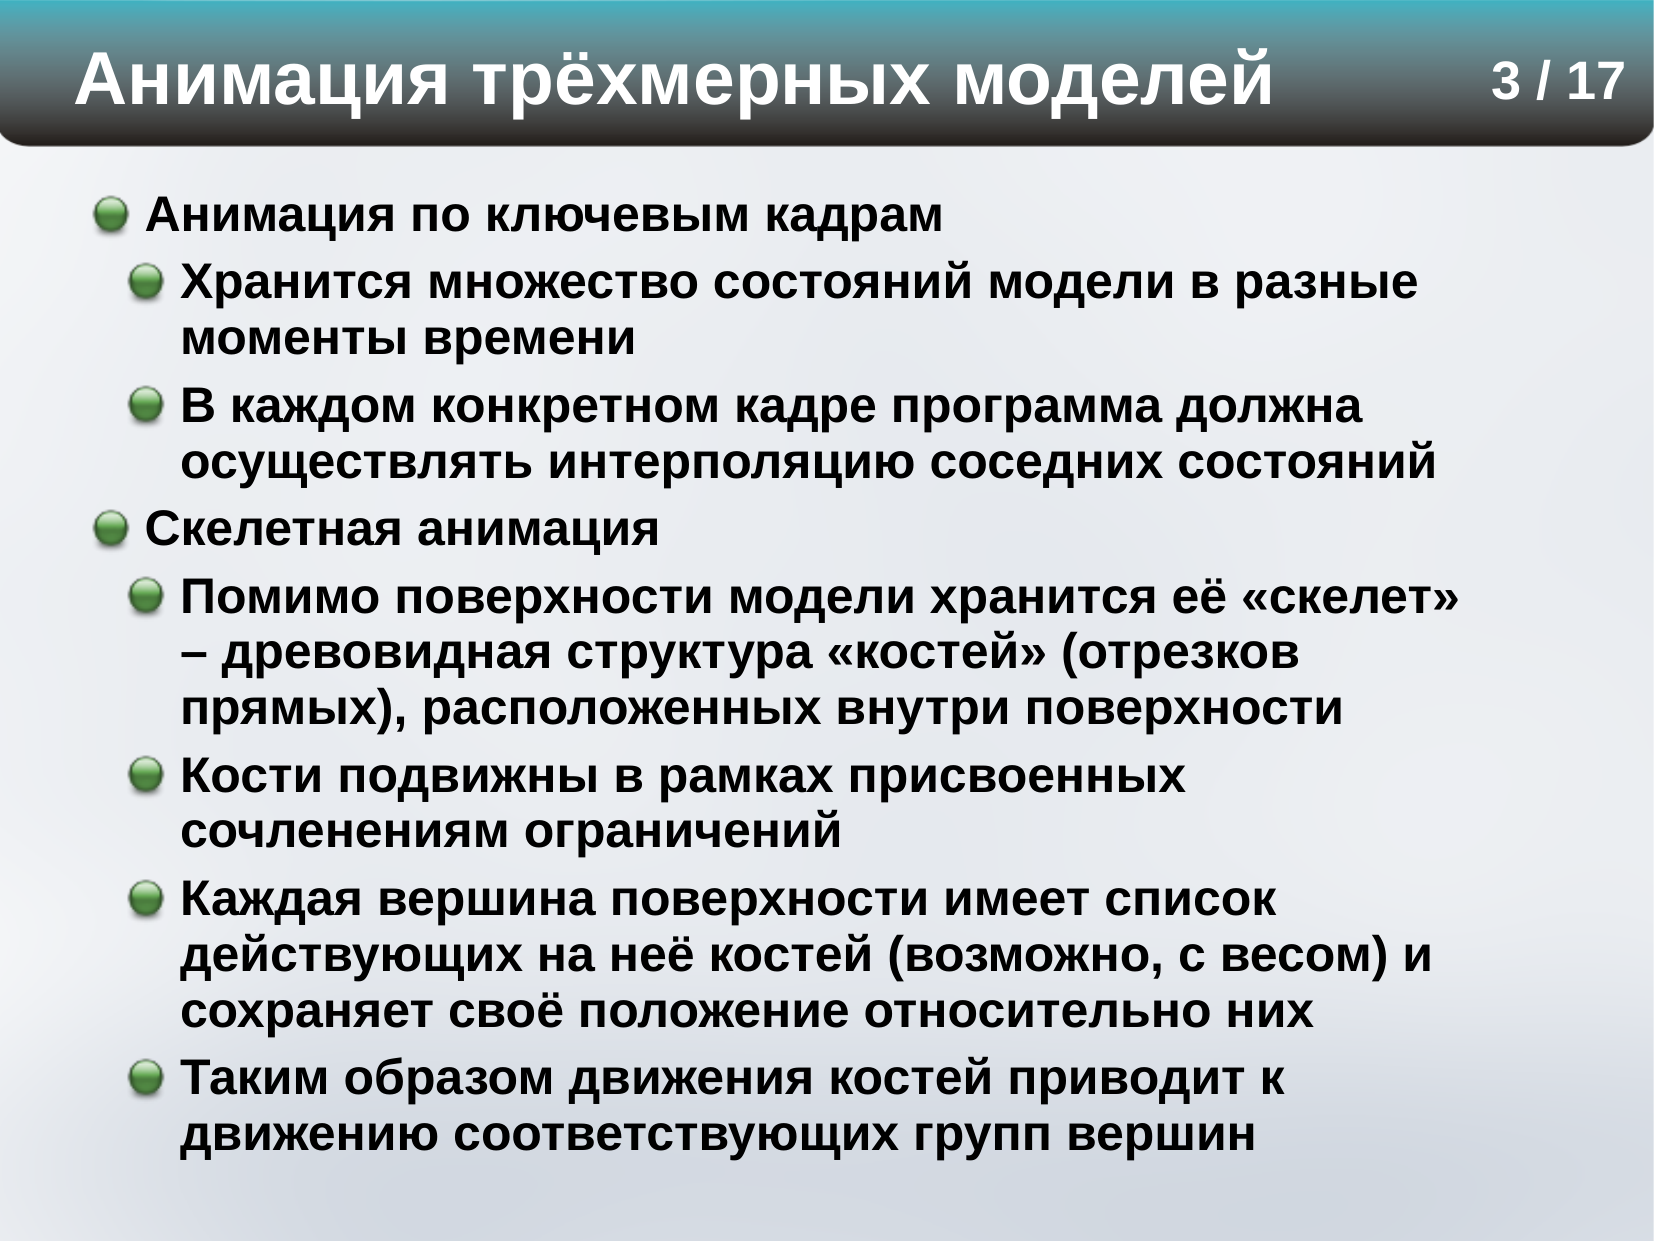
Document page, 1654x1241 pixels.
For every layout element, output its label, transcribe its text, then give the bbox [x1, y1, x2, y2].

text_box Анимация по ключевым кадрам Хранится множество состояний модели в разные моменты времени В каждом конкретном кадре программа должна осуществлять интерполяцию соседних состояний Скелетная анимация Помимо поверхности модели хранится её «скелет» – древовидная структура «костей» (отрезков прямых), расположенных внутри поверхности Кости подвижны в рамках присвоенных сочленениям ограничений Каждая вершина поверхности имеет список действующих на неё костей (возможно, с весом) и сохраняет своё положение относительно них Таким образом движения костей приводит к движению соответствующих групп вершин [70, 88, 1506, 1169]
picture [0, 0, 1654, 1241]
text_box Анимация трёхмерных моделей [59, 29, 1359, 129]
text_box <номер> / 17 [1476, 42, 1654, 119]
